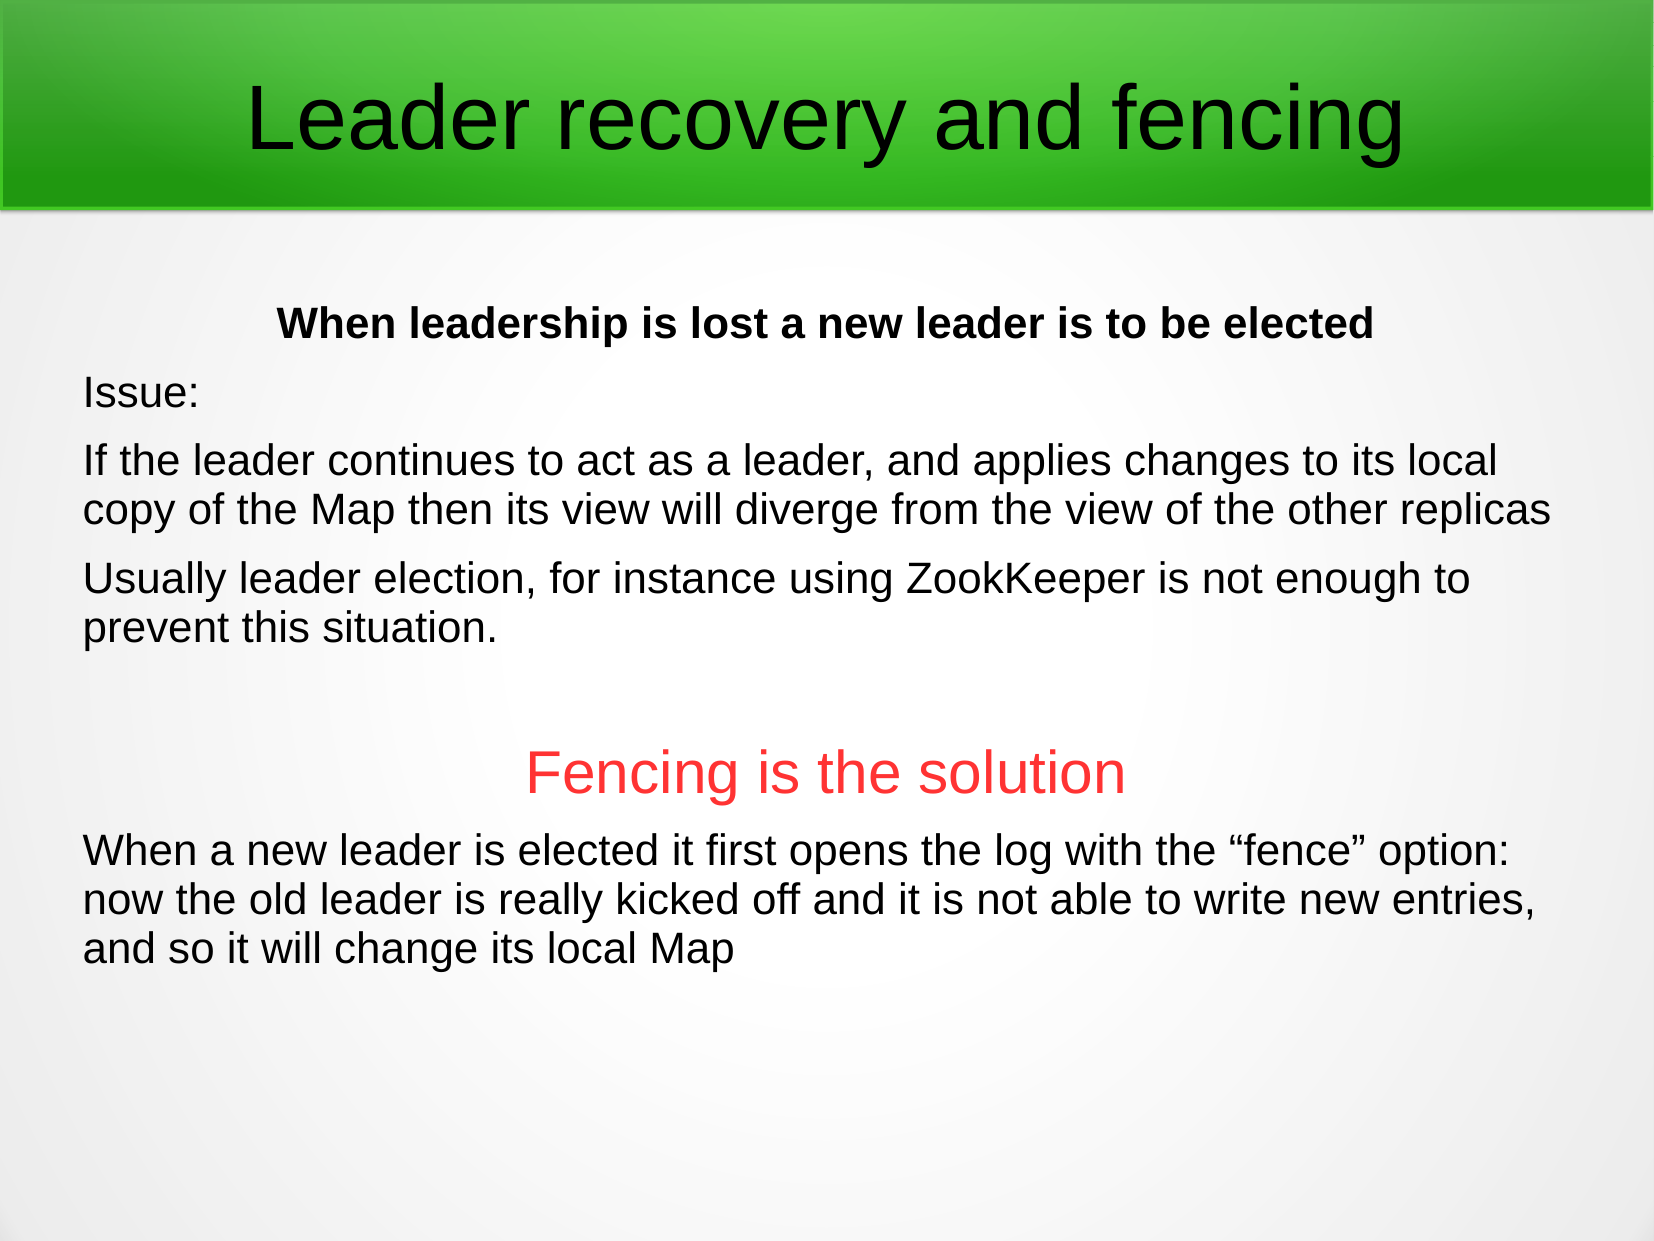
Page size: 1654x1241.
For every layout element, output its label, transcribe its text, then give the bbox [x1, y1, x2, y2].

list When leadership is lost a new leader is to be elected Issue: If the leader continues to act as a leader, and applies changes to its local copy of the Map then its view will diverge from the view of the other replicas Usually leader election, for instance using ZookKeeper is not enough to prevent this situation. Fencing is the solution When a new leader is elected it first opens the log with the “fence” option: now the old leader is really kicked off and it is not able to write new entries, and so it will change its local Map [82, 299, 1571, 1019]
title Leader recovery and fencing [82, 47, 1571, 189]
